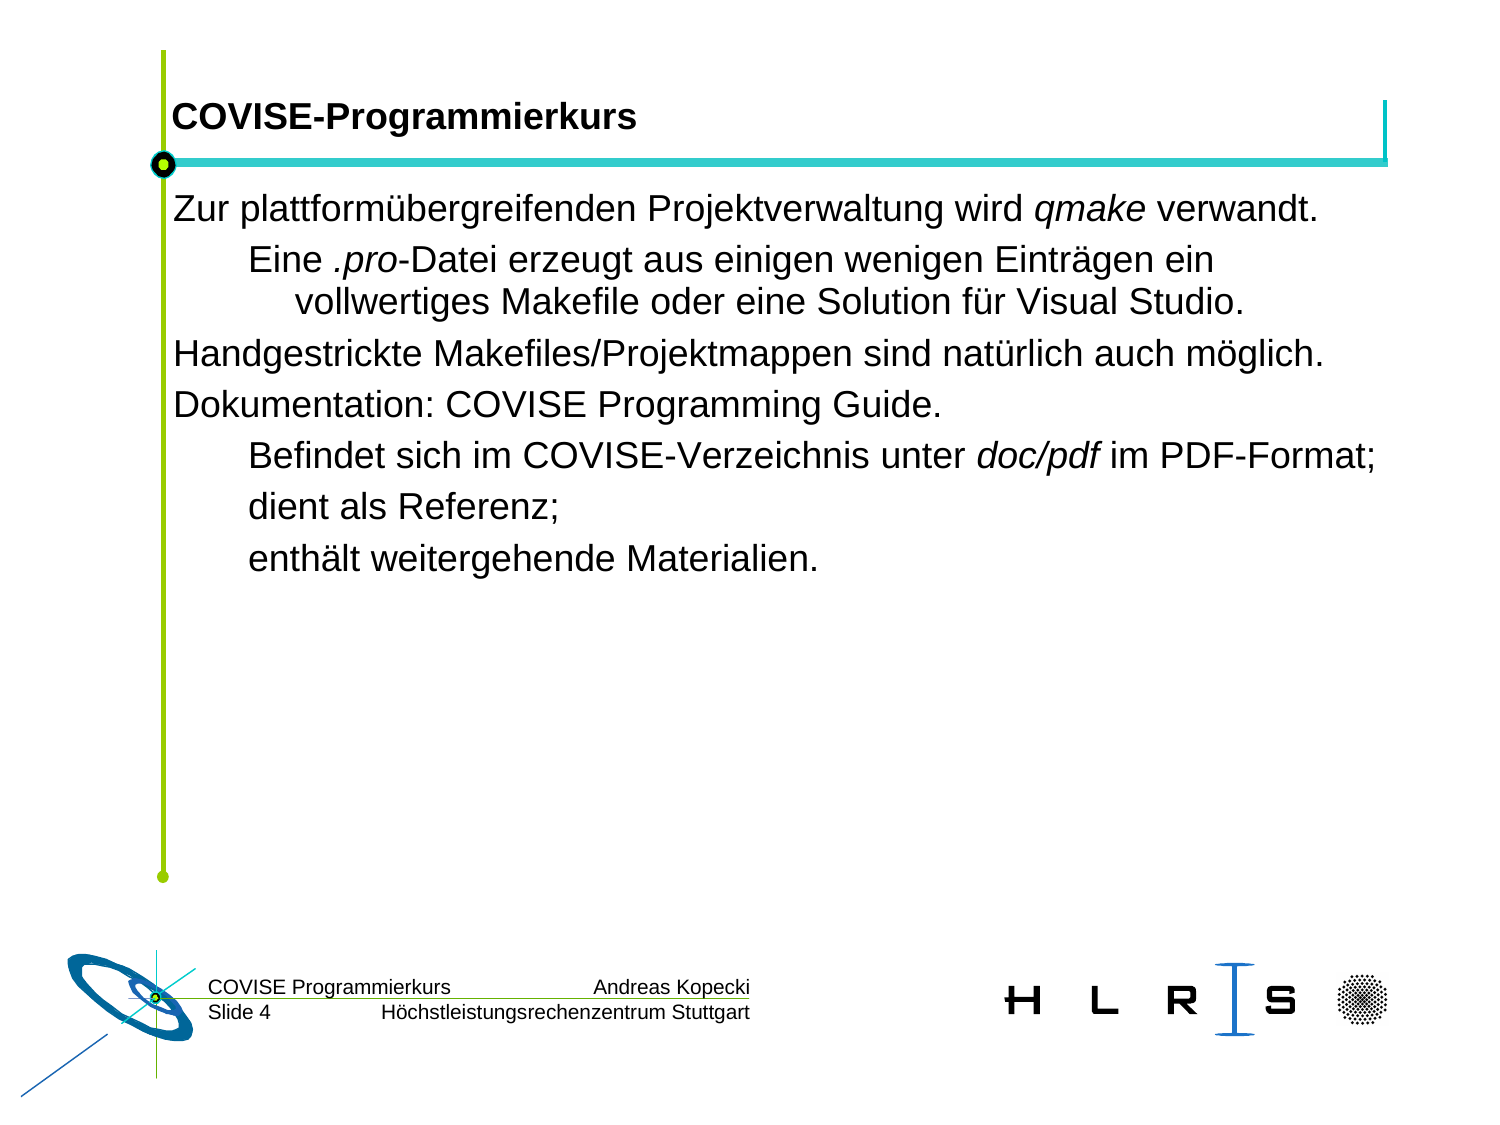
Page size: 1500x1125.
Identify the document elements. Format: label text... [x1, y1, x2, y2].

title COVISE-Programmierkurs [171, 83, 1386, 149]
list Zur plattformübergreifenden Projektverwaltung wird qmake verwandt. Eine .pro-Datei erzeugt aus einigen wenigen Einträgen ein vollwertiges Makefile oder eine Solution für Visual Studio. Handgestrickte Makefiles/Projektmappen sind natürlich auch möglich. Dokumentation: COVISE Programming Guide. Befindet sich im COVISE-Verzeichnis unter doc/pdf im PDF-Format; dient als Referenz; enthält weitergehende Materialien. [173, 187, 1388, 938]
